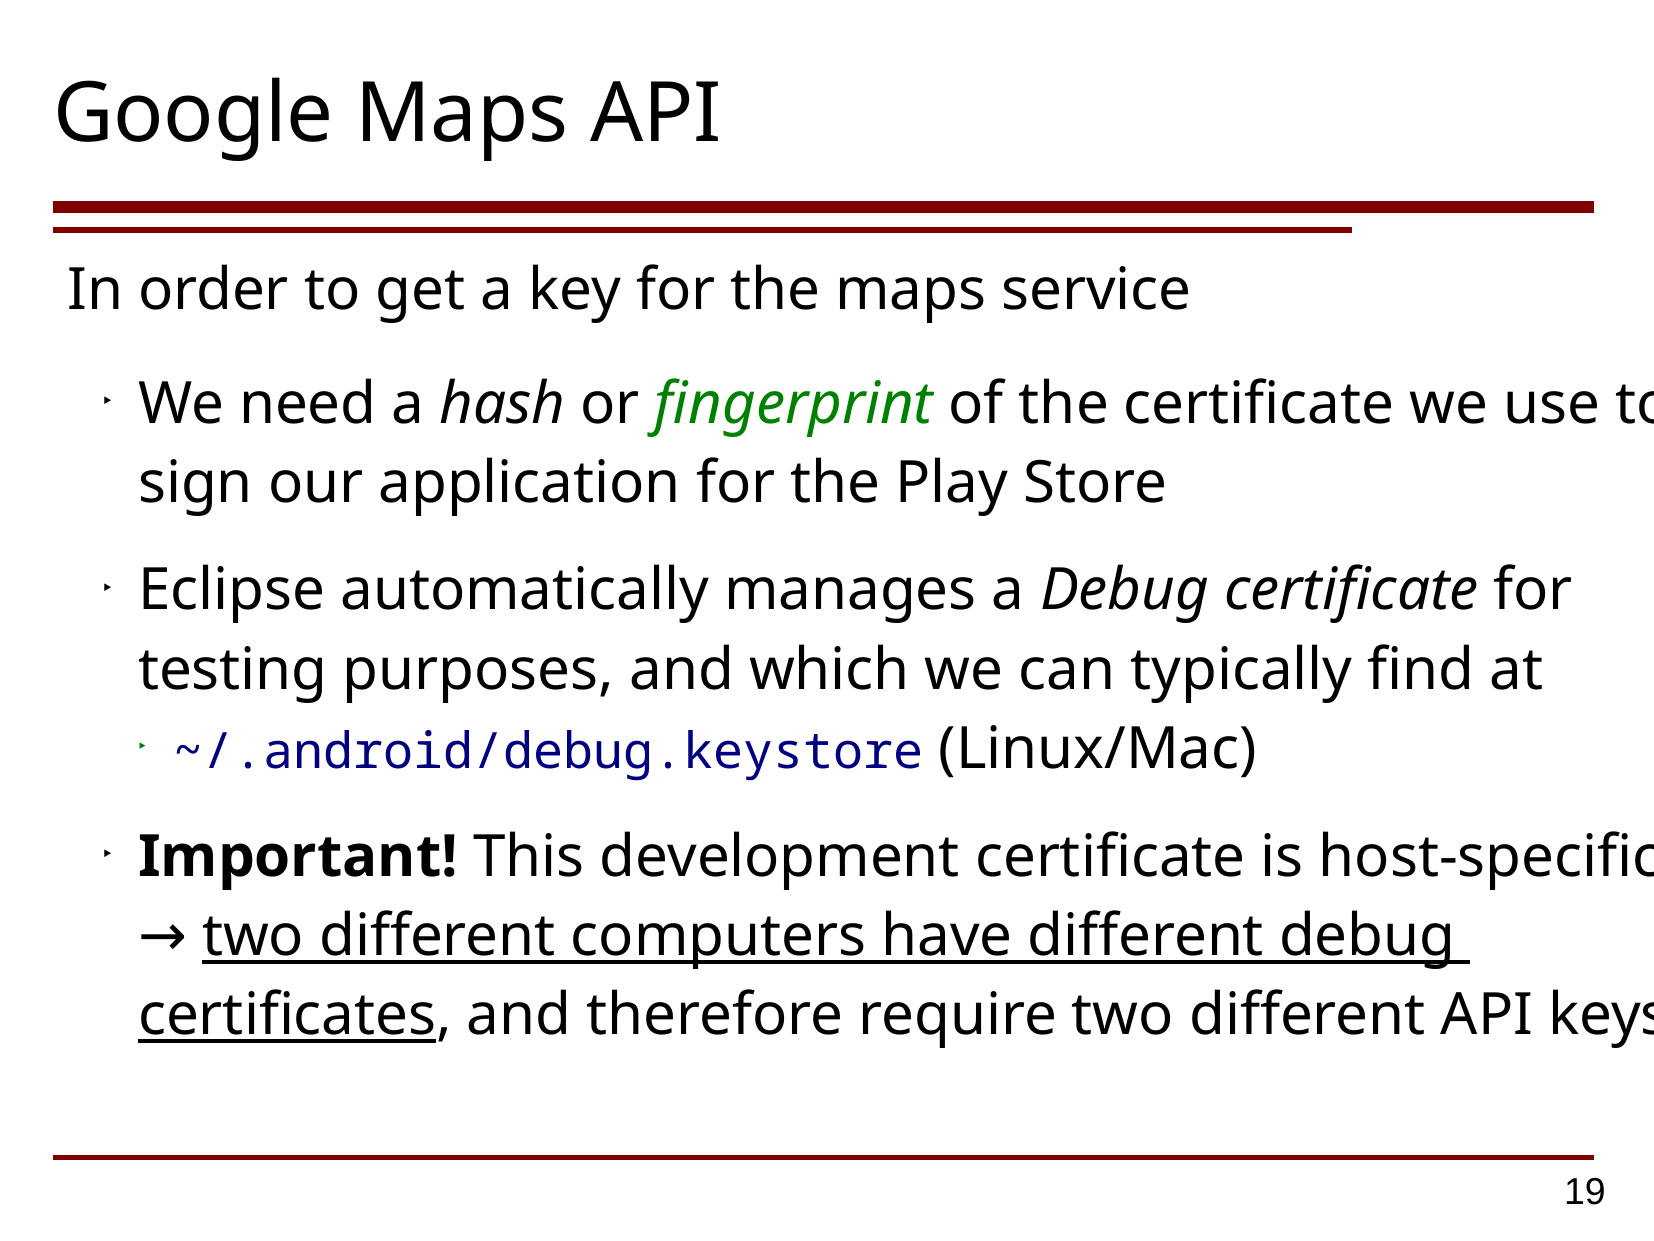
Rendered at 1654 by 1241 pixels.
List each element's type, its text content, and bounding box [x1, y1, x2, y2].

subtitle Google Maps API [53, 48, 1542, 172]
text_box In order to get a key for the maps service We need a hash or fingerprint of the certificate we use to sign our application for the Play Store Eclipse automatically manages a Debug certificate for testing purposes, and which we can typically find at ~/.android/debug.keystore (Linux/Mac) Important! This development certificate is host-specific → two different computers have different debug certificates, and therefore require two different API keys! [52, 240, 1632, 1152]
text_box <número> [35, 1163, 1654, 1221]
